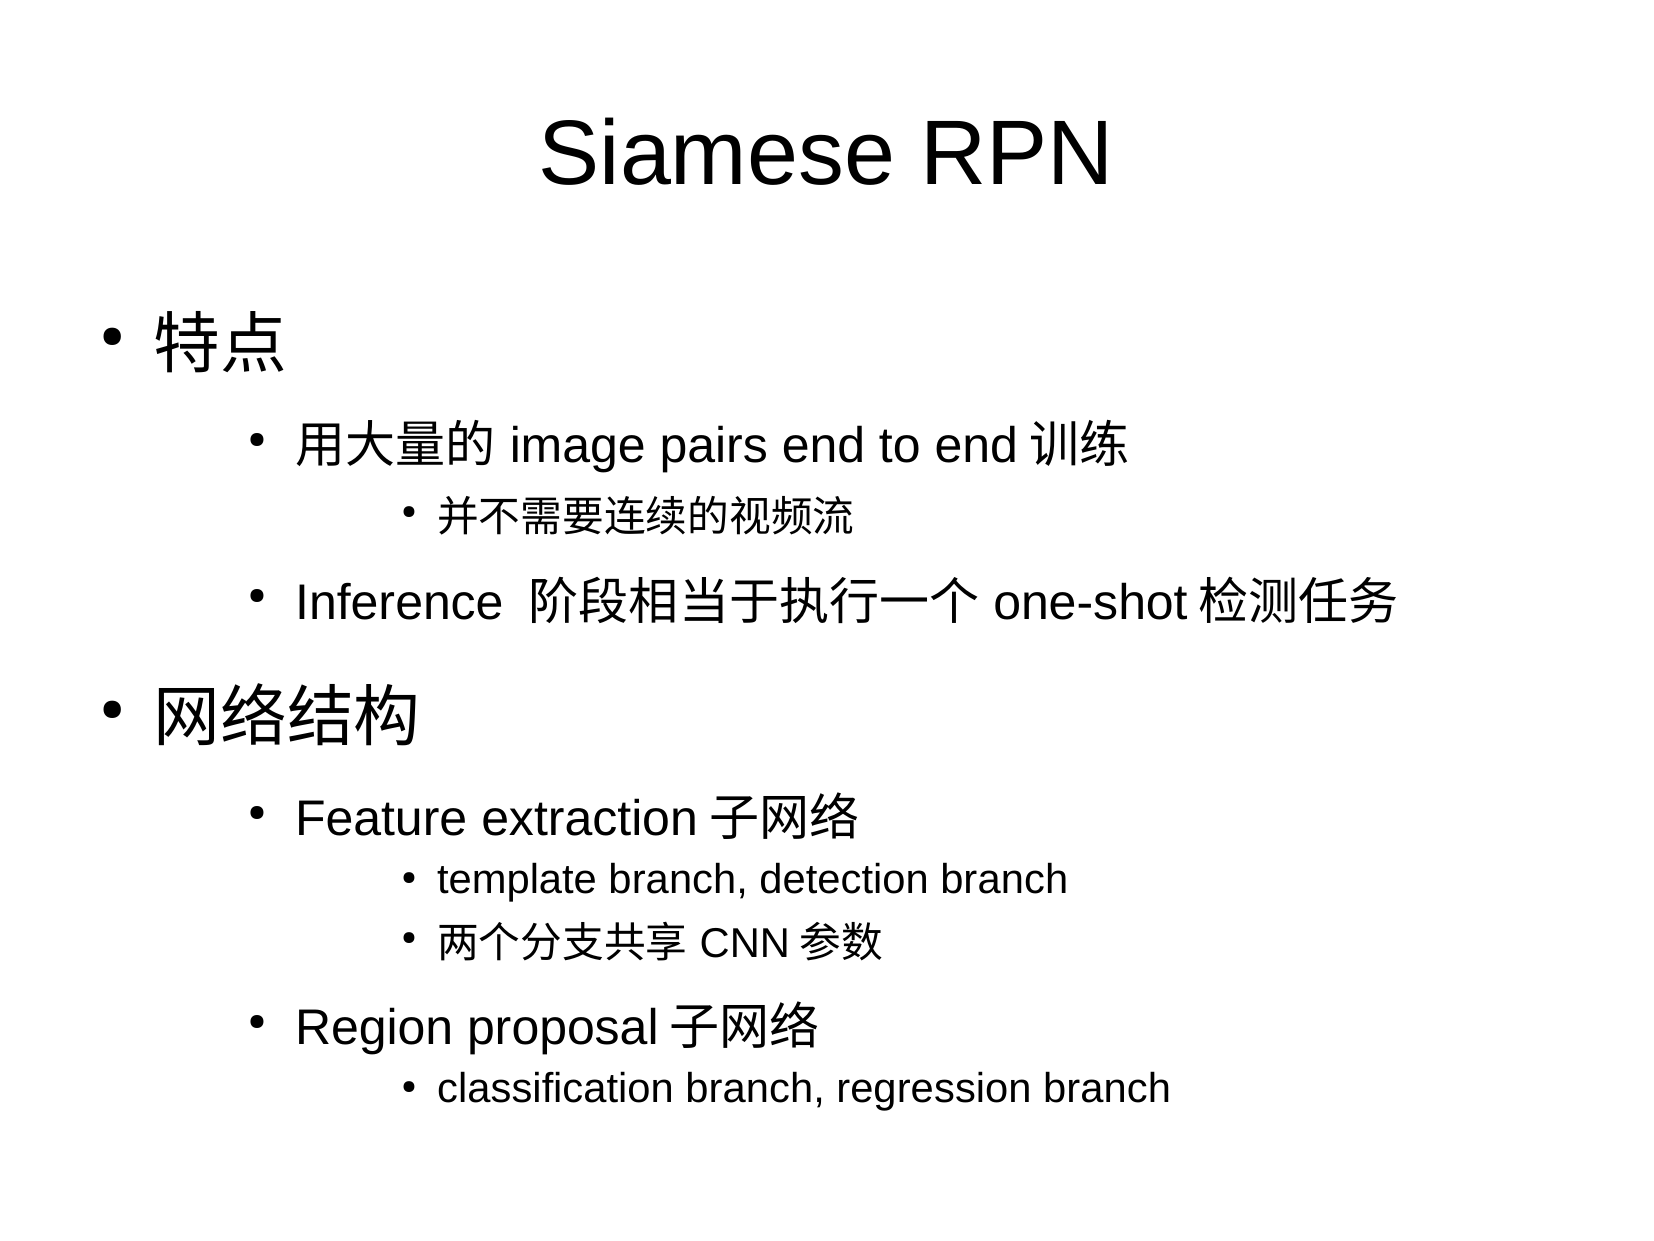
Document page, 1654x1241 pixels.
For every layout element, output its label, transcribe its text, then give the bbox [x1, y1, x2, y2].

title Siamese RPN [82, 49, 1571, 257]
list 特点 用大量的image pairs end to end训练 并不需要连续的视频流 Inference 阶段相当于执行一个one-shot检测任务 网络结构 Feature extraction子网络 template branch, detection branch 两个分支共享CNN参数 Region proposal子网络 classification branch, regression branch [82, 290, 1571, 1146]
